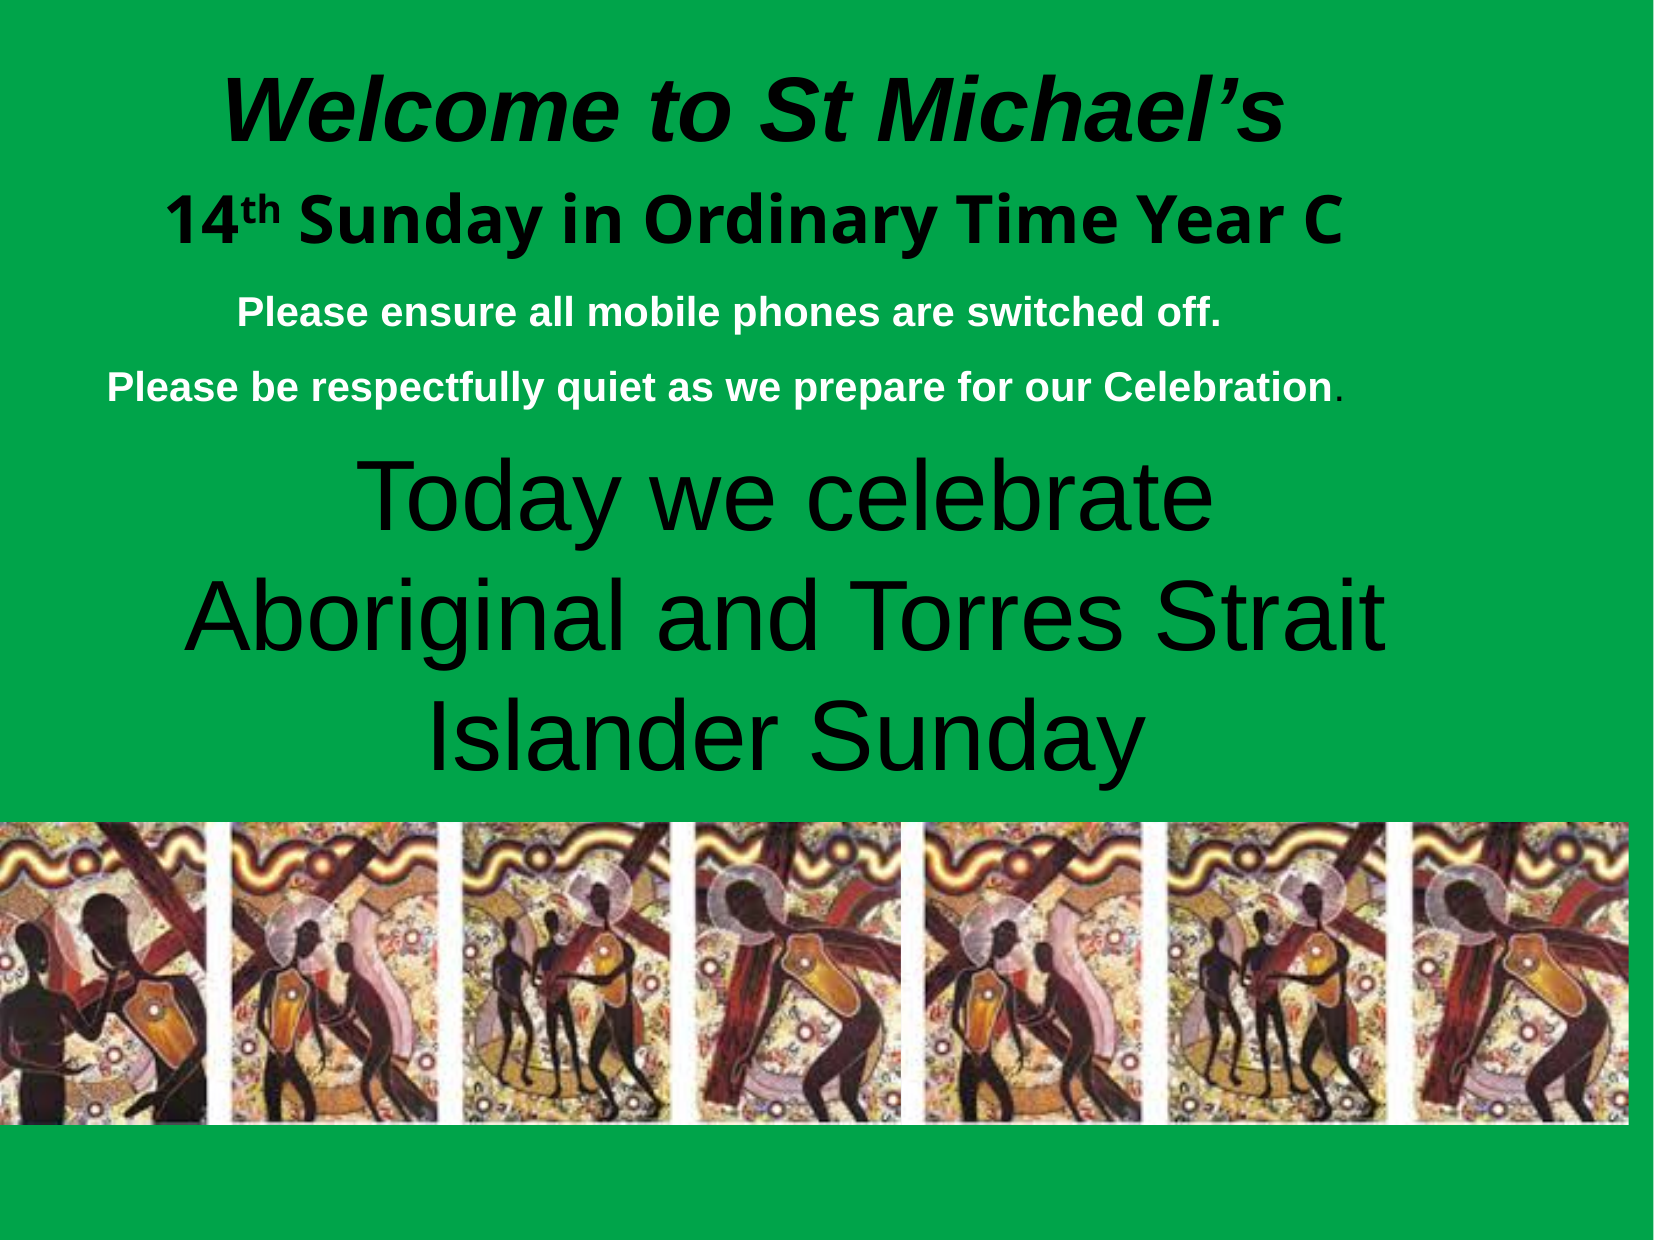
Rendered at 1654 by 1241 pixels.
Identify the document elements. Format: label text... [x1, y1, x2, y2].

text_box Welcome to St Michael’s 14th Sunday in Ordinary Time Year C [29, 42, 1480, 279]
text_box Please ensure all mobile phones are switched off. Please be respectfully quiet as we prepare for our Celebration. [67, 276, 1391, 423]
text_box Today we celebrate Aboriginal and Torres Strait Islander Sunday [123, 423, 1413, 799]
picture [0, 822, 1629, 1126]
